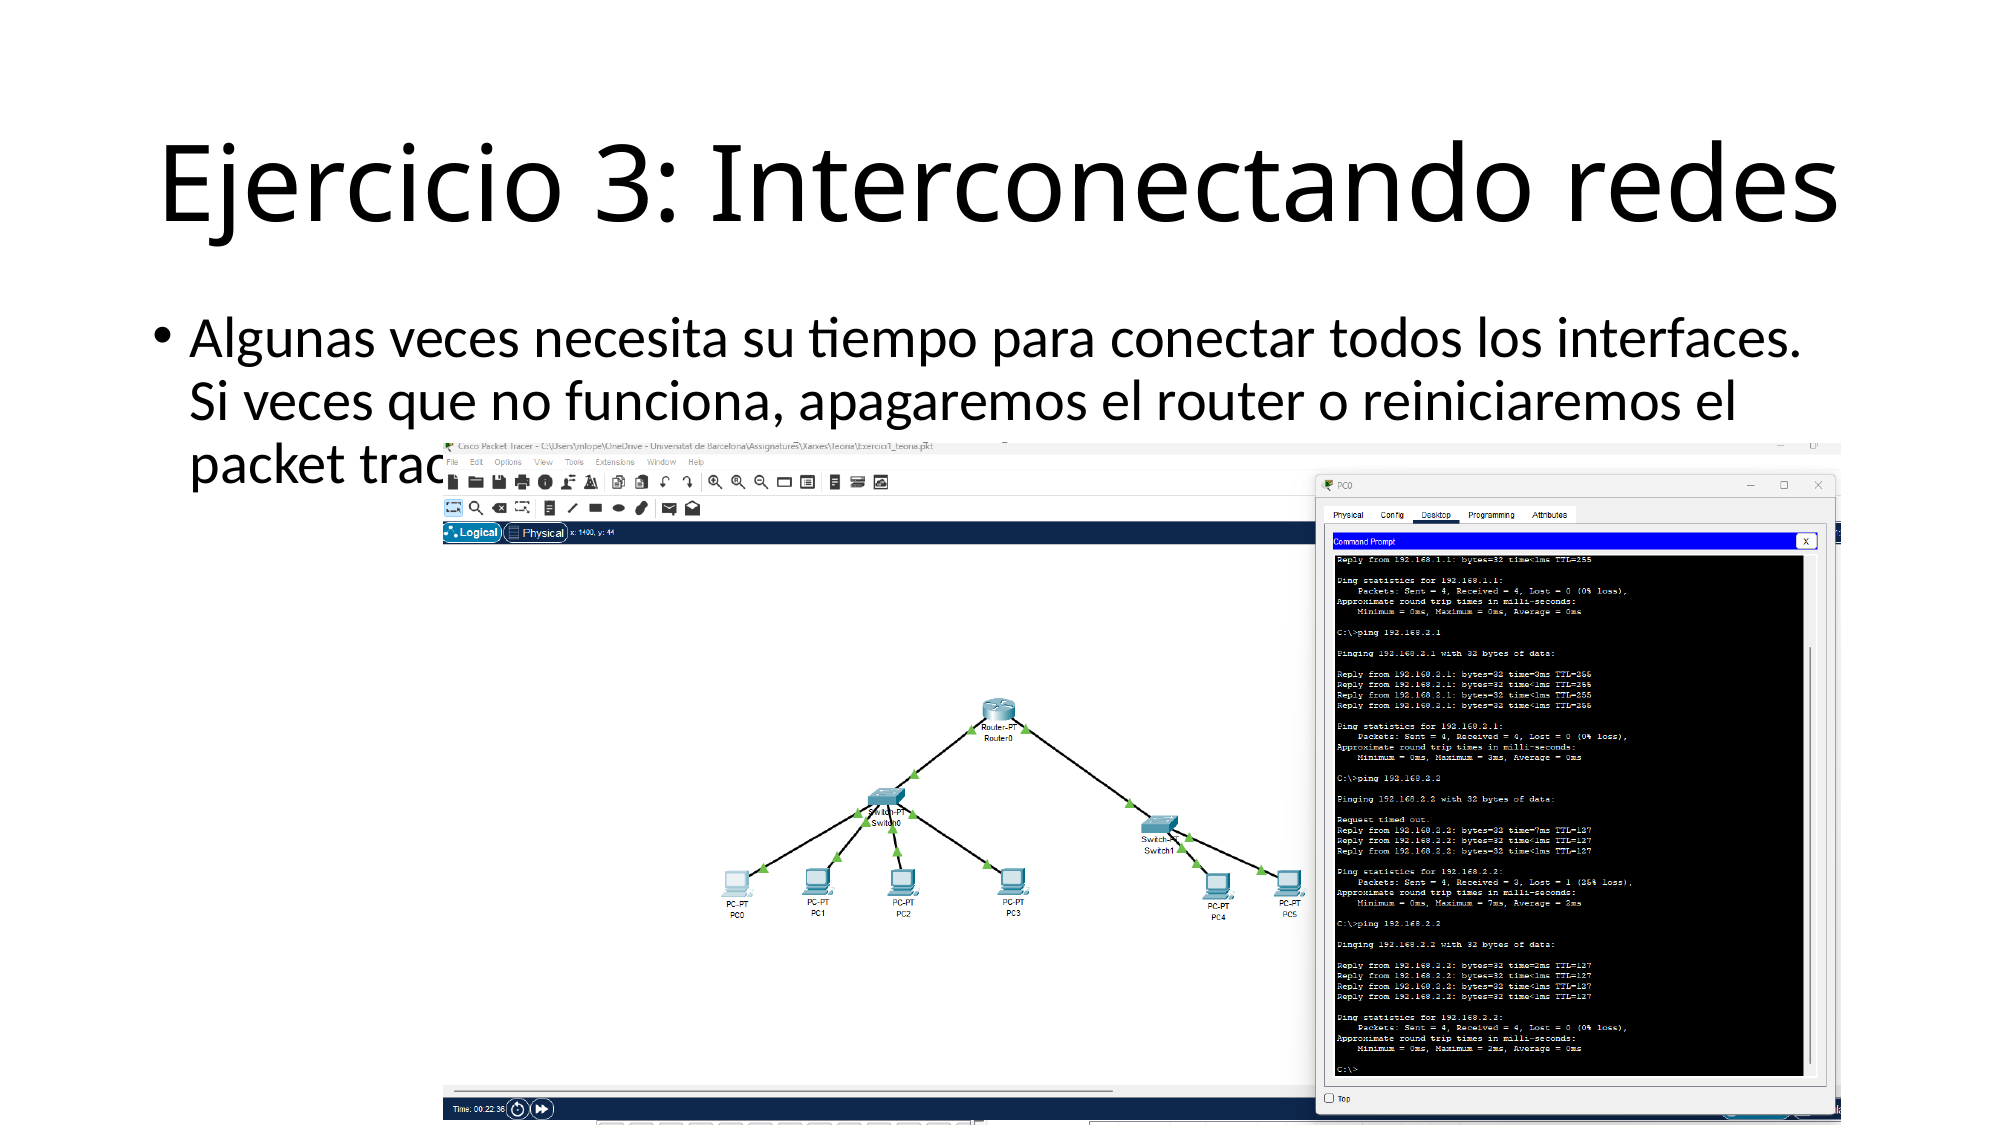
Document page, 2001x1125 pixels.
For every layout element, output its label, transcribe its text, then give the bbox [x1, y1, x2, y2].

list Algunas veces necesita su tiempo para conectar todos los interfaces. Si veces que no funciona, apagaremos el router o reiniciaremos el packet tracer. Asegurate de grabarla. [137, 300, 1863, 1014]
picture [478, 529, 484, 536]
title Ejercicio 3: Interconectando redes [104, 75, 1895, 300]
picture [443, 443, 1841, 1125]
